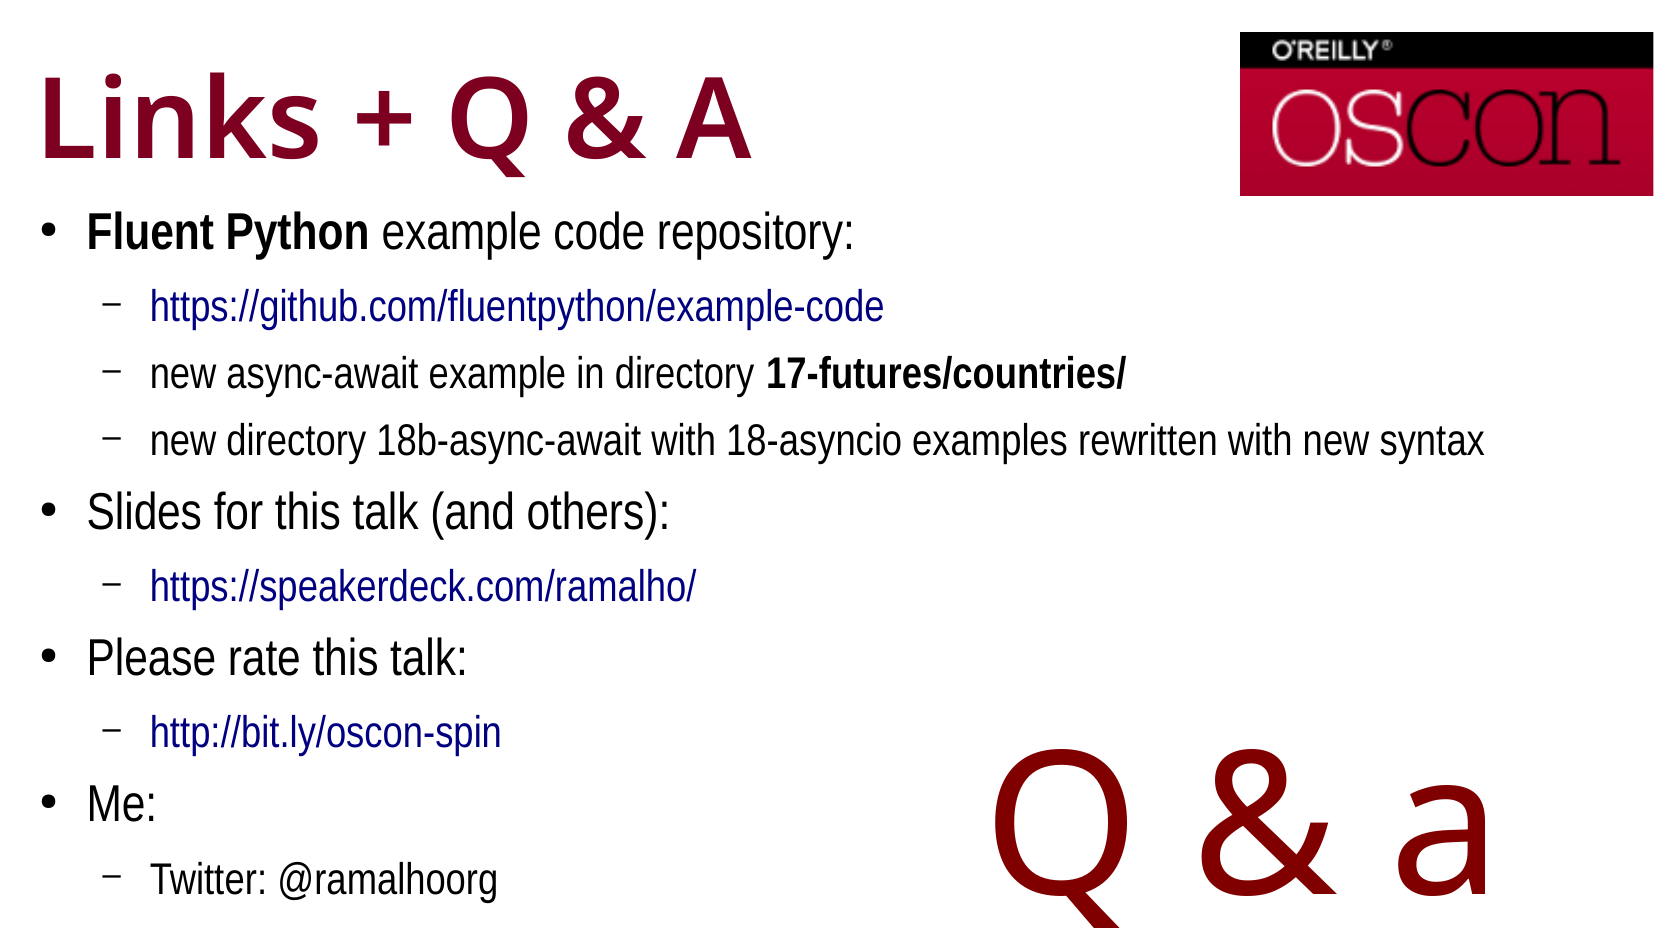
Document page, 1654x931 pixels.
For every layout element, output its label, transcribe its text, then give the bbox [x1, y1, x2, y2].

picture [1240, 32, 1654, 196]
title Links + Q & A [35, 37, 1240, 193]
list Fluent Python example code repository: https://github.com/fluentpython/example-code new async-await example in directory 17-futures/countries/ new directory 18b-async-await with 18-asyncio examples rewritten with new syntax Slides for this talk (and others): https://speakerdeck.com/ramalho/ Please rate this talk: http://bit.ly/oscon-spin Me: Twitter: @ramalhoorg [23, 200, 1619, 910]
text_box Q & a [968, 673, 1598, 889]
